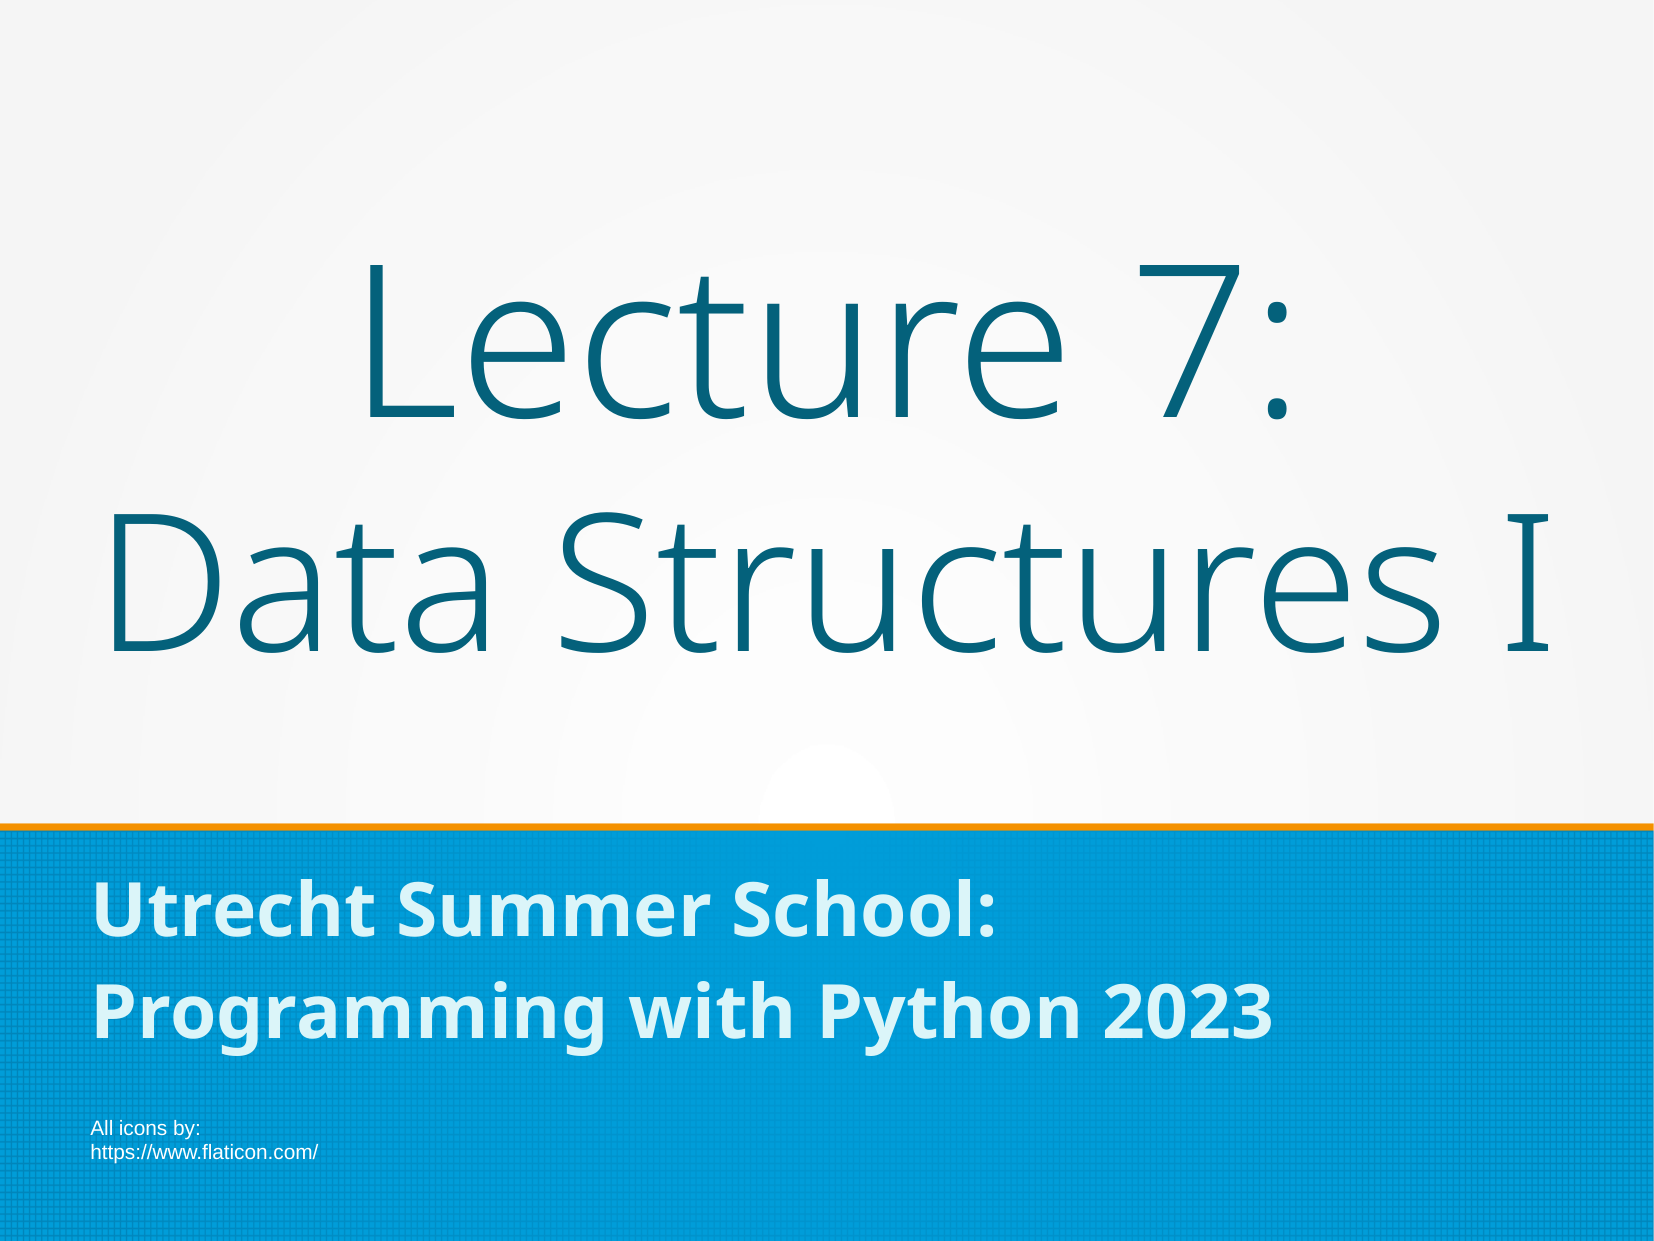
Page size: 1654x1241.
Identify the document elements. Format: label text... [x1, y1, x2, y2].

text_box All icons by: https://www.flaticon.com/ [75, 1109, 361, 1172]
picture [0, 0, 1654, 830]
title Lecture 7: Data Structures I [82, 49, 1571, 690]
text_box Utrecht Summer School: Programming with Python 2023 [90, 855, 1436, 1063]
